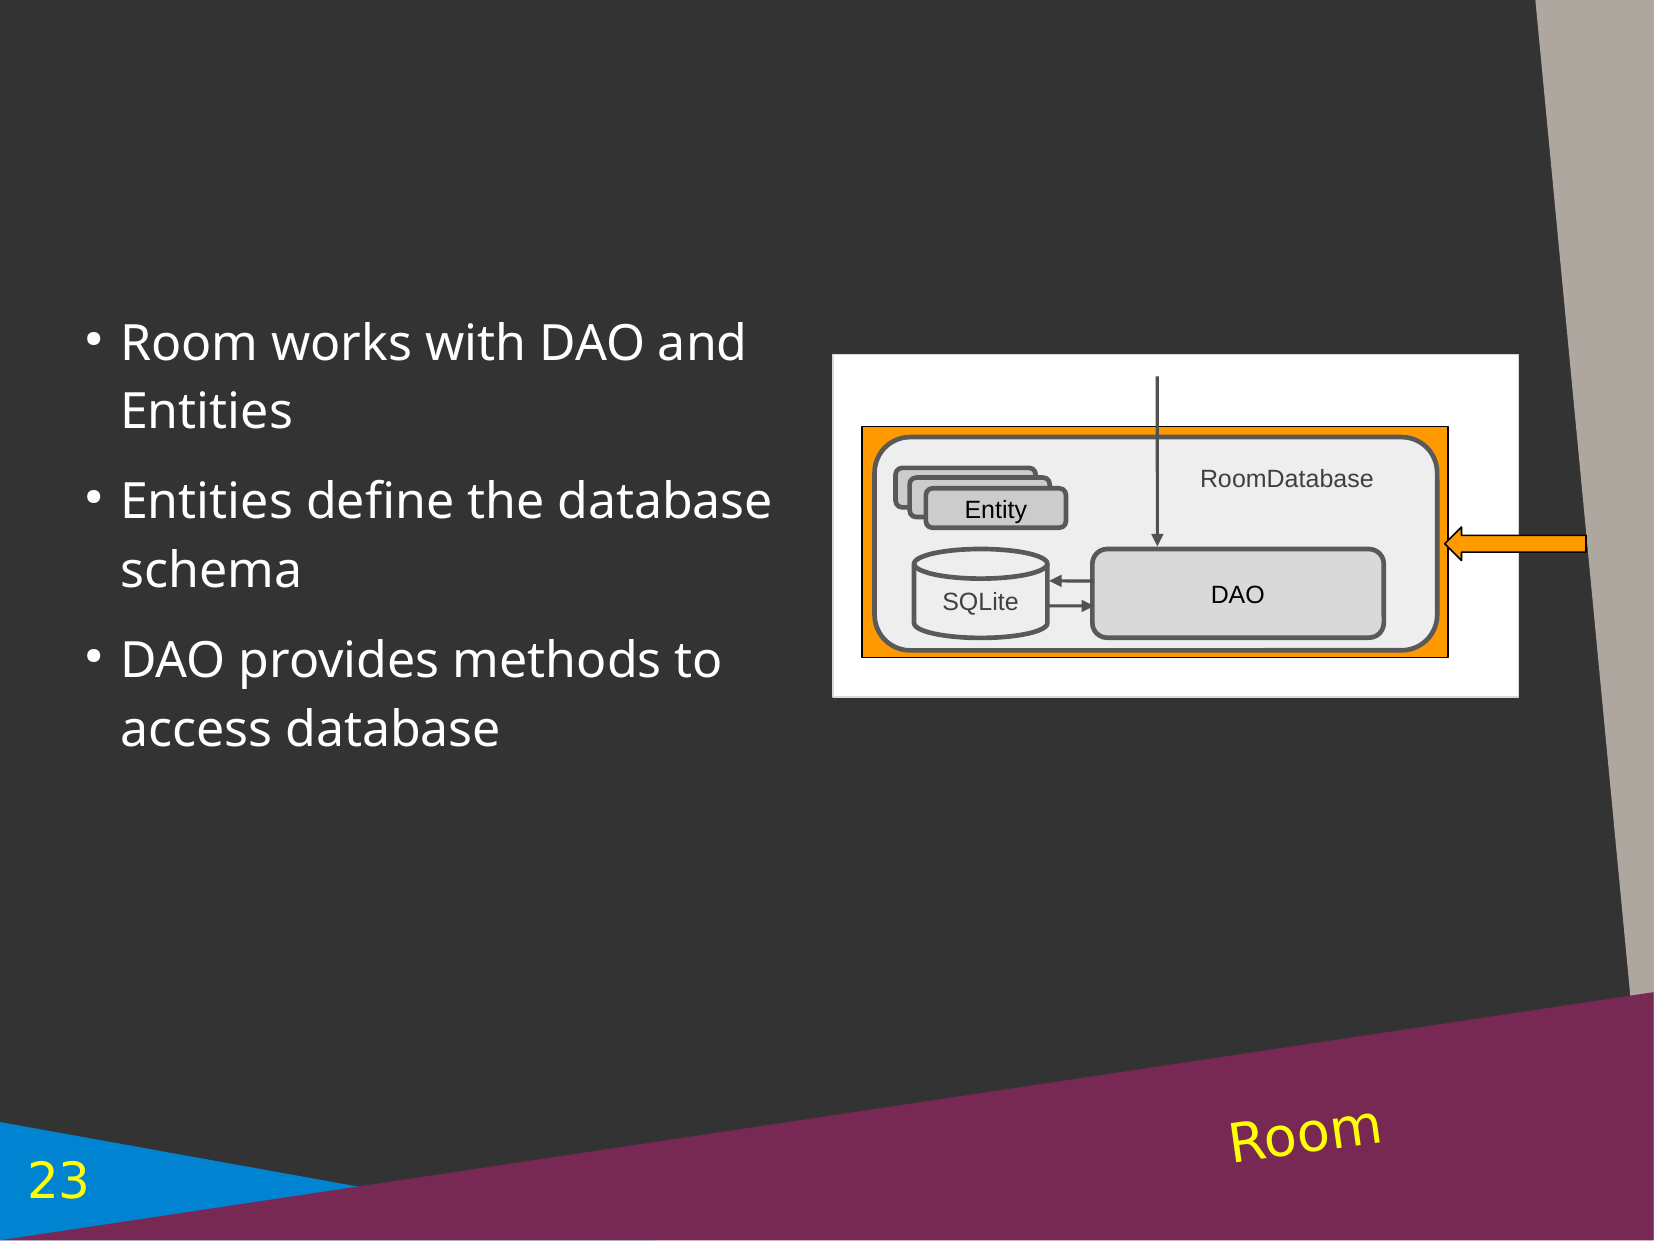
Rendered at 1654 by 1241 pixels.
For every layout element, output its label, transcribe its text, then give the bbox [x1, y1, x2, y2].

title Room [956, 995, 1654, 1241]
text_box DAO [1092, 549, 1384, 638]
text_box LiveData [895, 467, 1036, 508]
text_box RoomDatabase [874, 437, 1438, 651]
text_box [833, 354, 1586, 697]
text_box LiveData [909, 477, 1050, 518]
list Room works with DAO and Entities Entities define the database schema DAO provides methods to access database [69, 285, 804, 847]
text_box Entity [925, 488, 1067, 528]
text_box SQLite [914, 548, 1048, 638]
